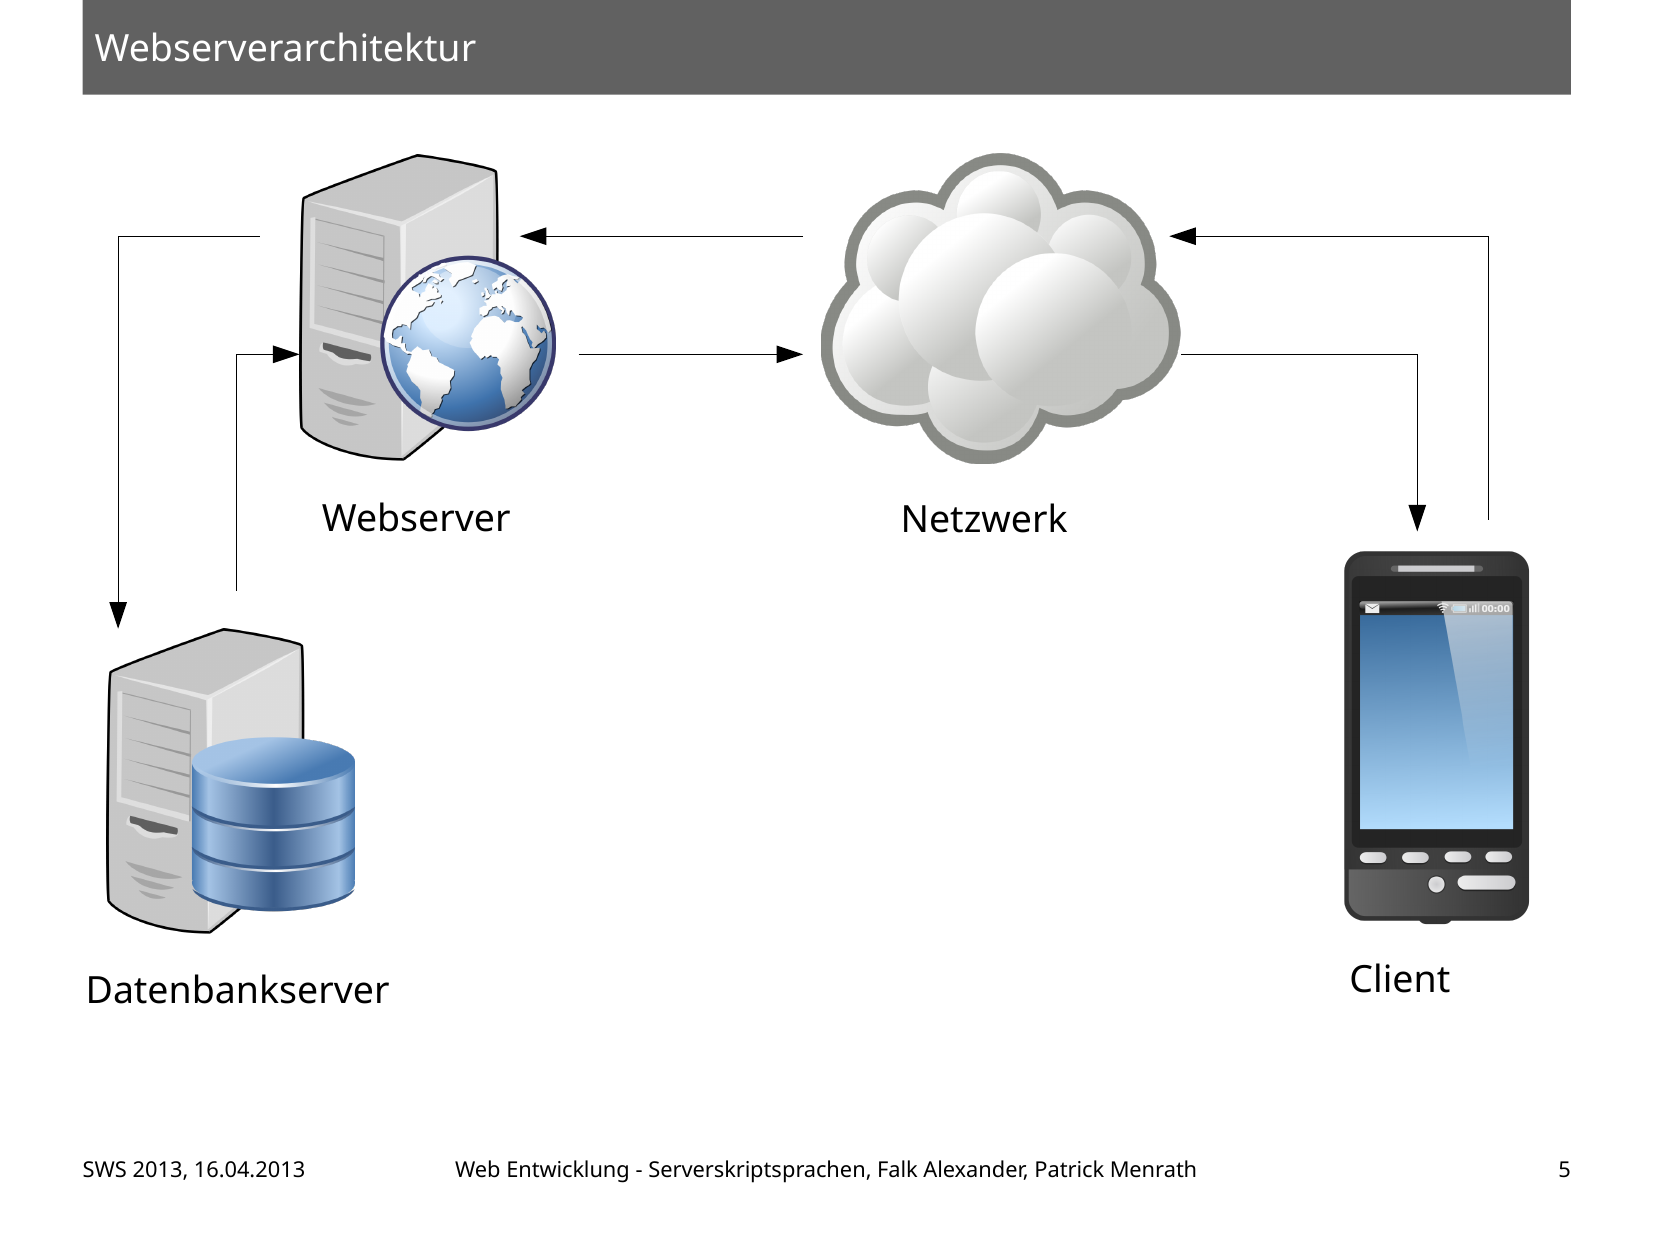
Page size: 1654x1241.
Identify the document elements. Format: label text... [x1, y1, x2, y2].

picture [1334, 541, 1539, 934]
picture [299, 154, 556, 461]
text_box Client [1334, 944, 1536, 1004]
text_box Datenbankserver [70, 956, 449, 1016]
picture [106, 628, 355, 934]
title Webserverarchitektur [82, 0, 1571, 95]
picture [821, 153, 1182, 464]
text_box Netzwerk [885, 484, 1111, 544]
text_box Webserver [307, 484, 544, 543]
